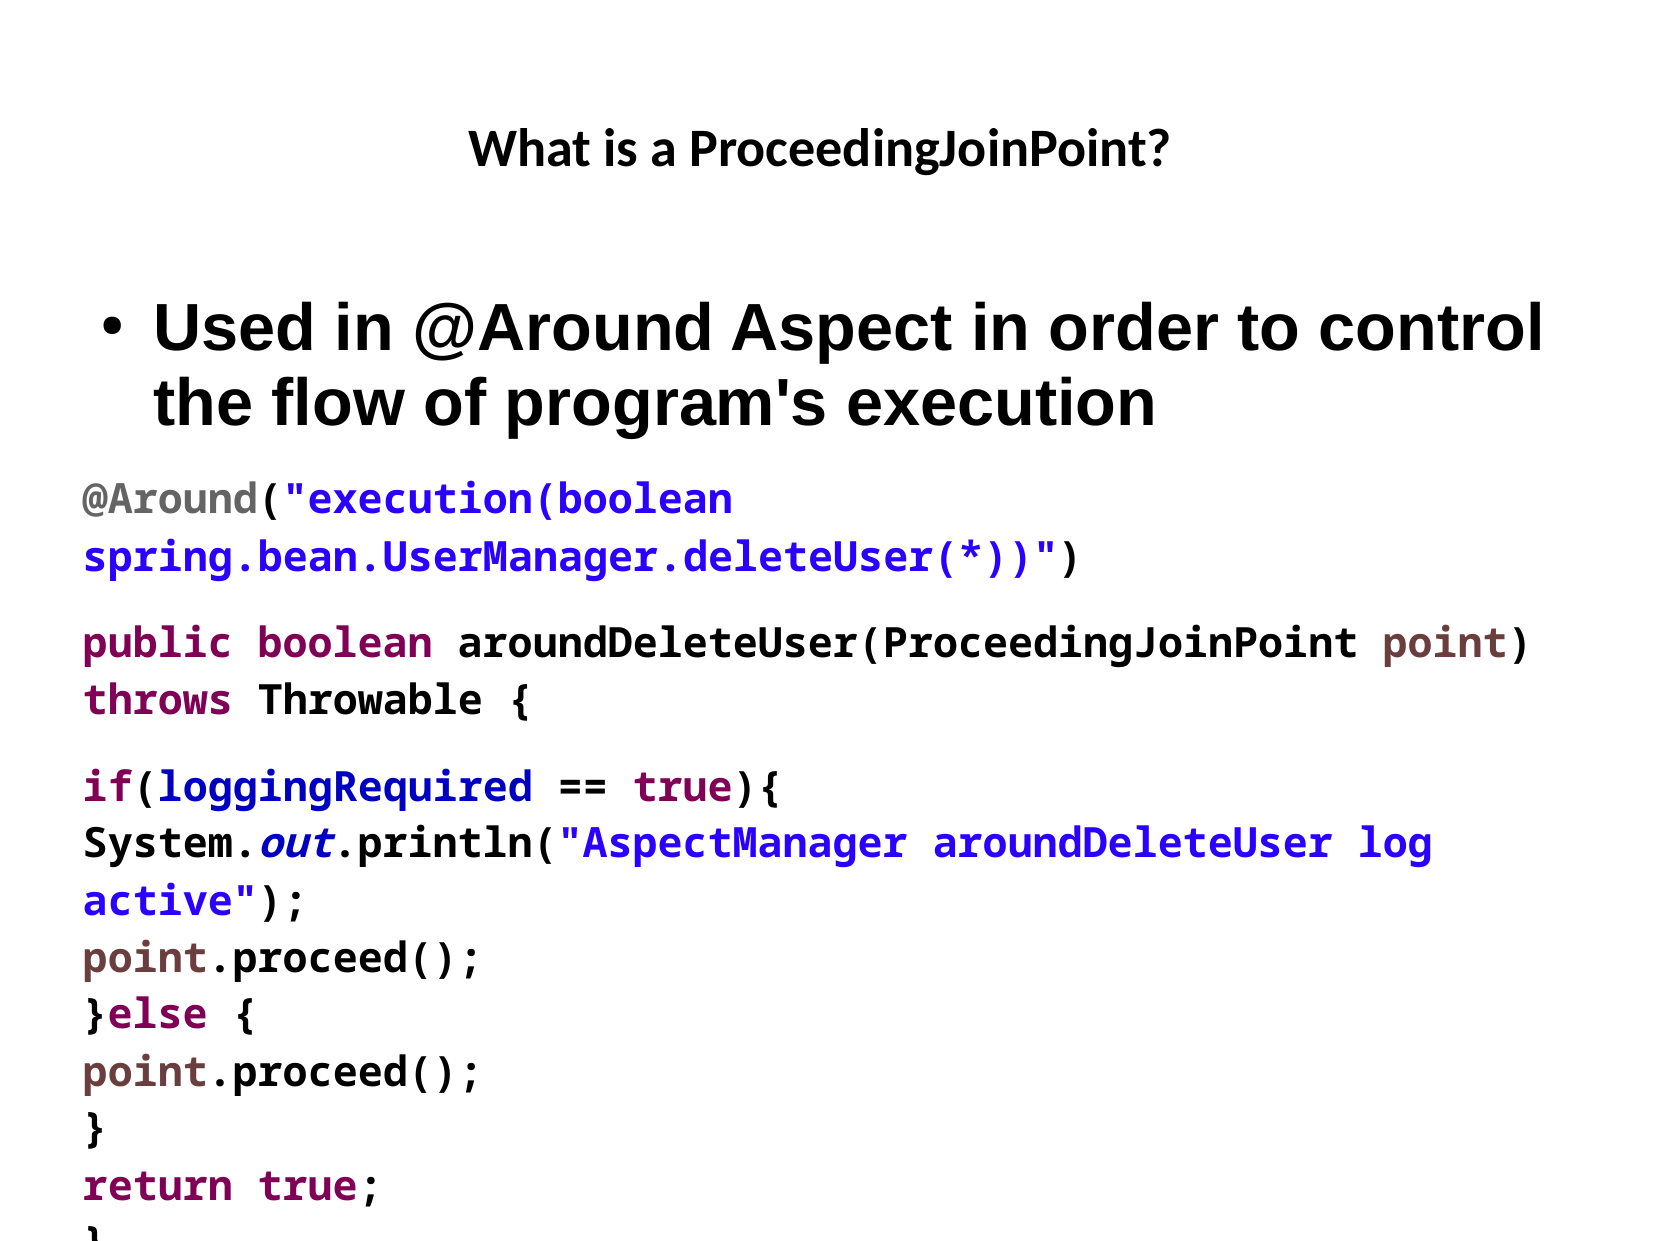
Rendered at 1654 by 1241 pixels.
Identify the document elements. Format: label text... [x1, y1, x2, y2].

title What is a ProceedingJoinPoint? [82, 49, 1571, 257]
list Used in @Around Aspect in order to control the flow of program's execution @Around("execution(boolean spring.bean.UserManager.deleteUser(*))") public boolean aroundDeleteUser(ProceedingJoinPoint point) throws Throwable { if(loggingRequired == true){ System.out.println("AspectManager aroundDeleteUser log active"); point.proceed(); }else { point.proceed(); } return true; } [82, 290, 1571, 1198]
